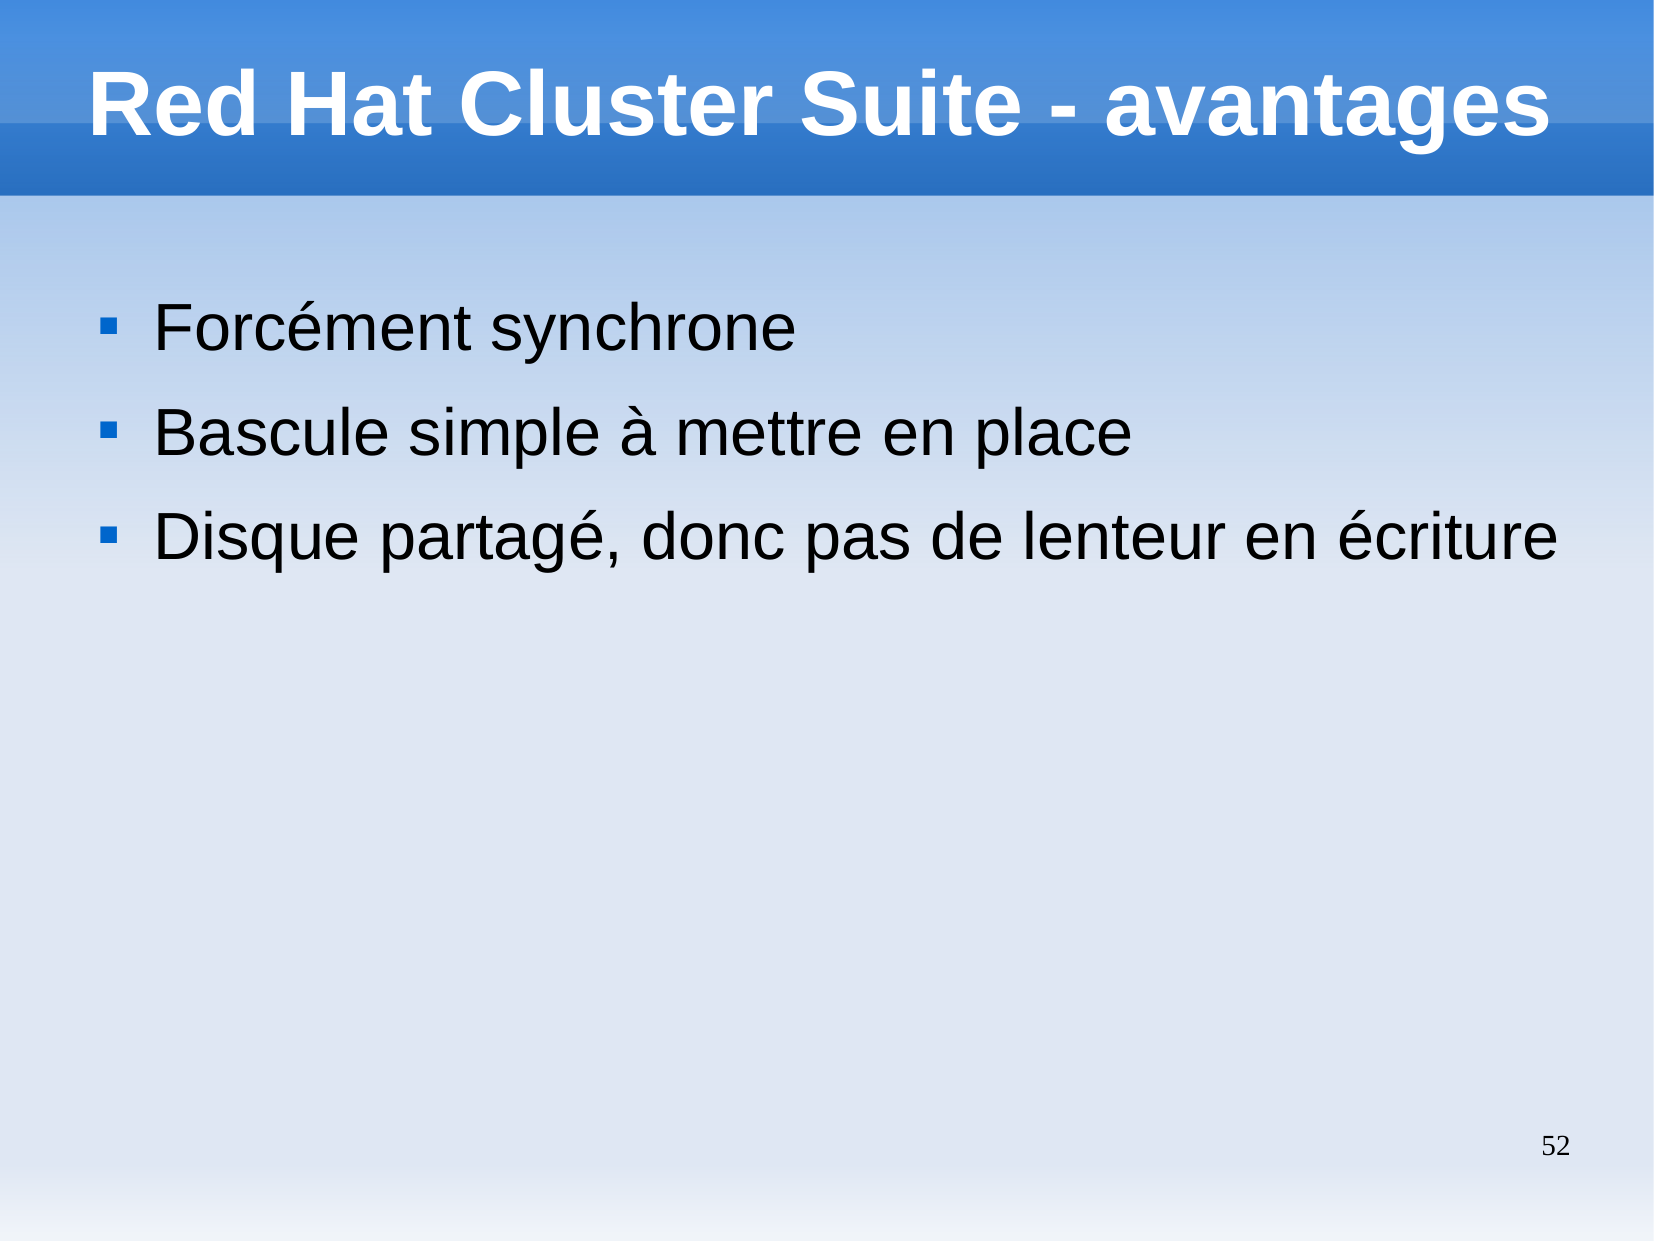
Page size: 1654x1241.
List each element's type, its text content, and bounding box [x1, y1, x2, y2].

list Forcément synchrone Bascule simple à mettre en place Disque partagé, donc pas de lenteur en écriture [82, 290, 1571, 1094]
picture [0, 0, 1654, 1241]
title Red Hat Cluster Suite - avantages [76, 7, 1565, 200]
